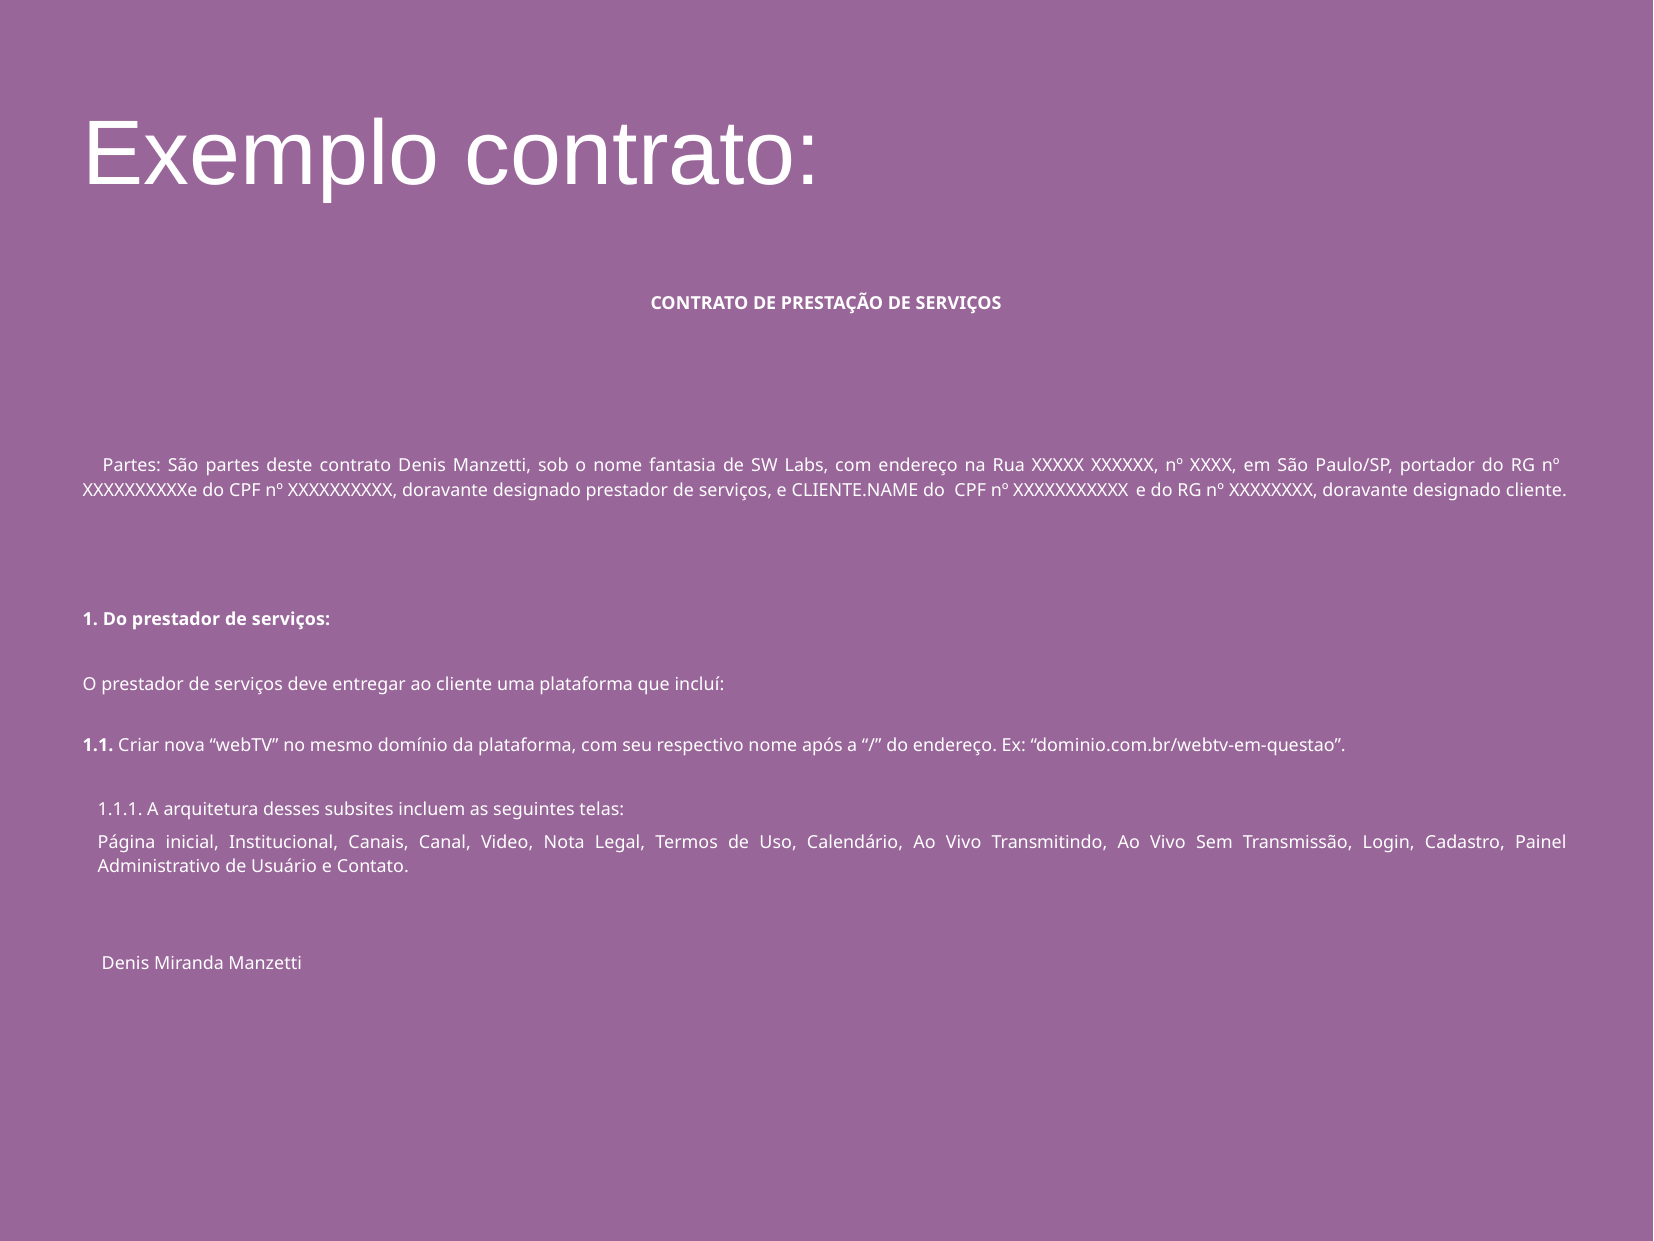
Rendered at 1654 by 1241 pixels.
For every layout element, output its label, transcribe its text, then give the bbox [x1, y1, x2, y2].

list CONTRATO DE PRESTAÇÃO DE SERVIÇOS Partes: São partes deste contrato Denis Manzetti, sob o nome fantasia de SW Labs, com endereço na Rua XXXXX XXXXXX, nº XXXX, em São Paulo/SP, portador do RG nº XXXXXXXXXXe do CPF nº XXXXXXXXXX, doravante designado prestador de serviços, e CLIENTE.NAME do CPF nº XXXXXXXXXXX e do RG nº XXXXXXXX, doravante designado cliente. 1. Do prestador de serviços: O prestador de serviços deve entregar ao cliente uma plataforma que incluí: 1.1. Criar nova “webTV” no mesmo domínio da plataforma, com seu respectivo nome após a “/” do endereço. Ex: “dominio.com.br/webtv-em-questao”. 1.1.1. A arquitetura desses subsites incluem as seguintes telas: Página inicial, Institucional, Canais, Canal, Video, Nota Legal, Termos de Uso, Calendário, Ao Vivo Transmitindo, Ao Vivo Sem Transmissão, Login, Cadastro, Painel Administrativo de Usuário e Contato. Denis Miranda Manzetti [82, 290, 1571, 1010]
title Exemplo contrato: [82, 49, 1571, 257]
